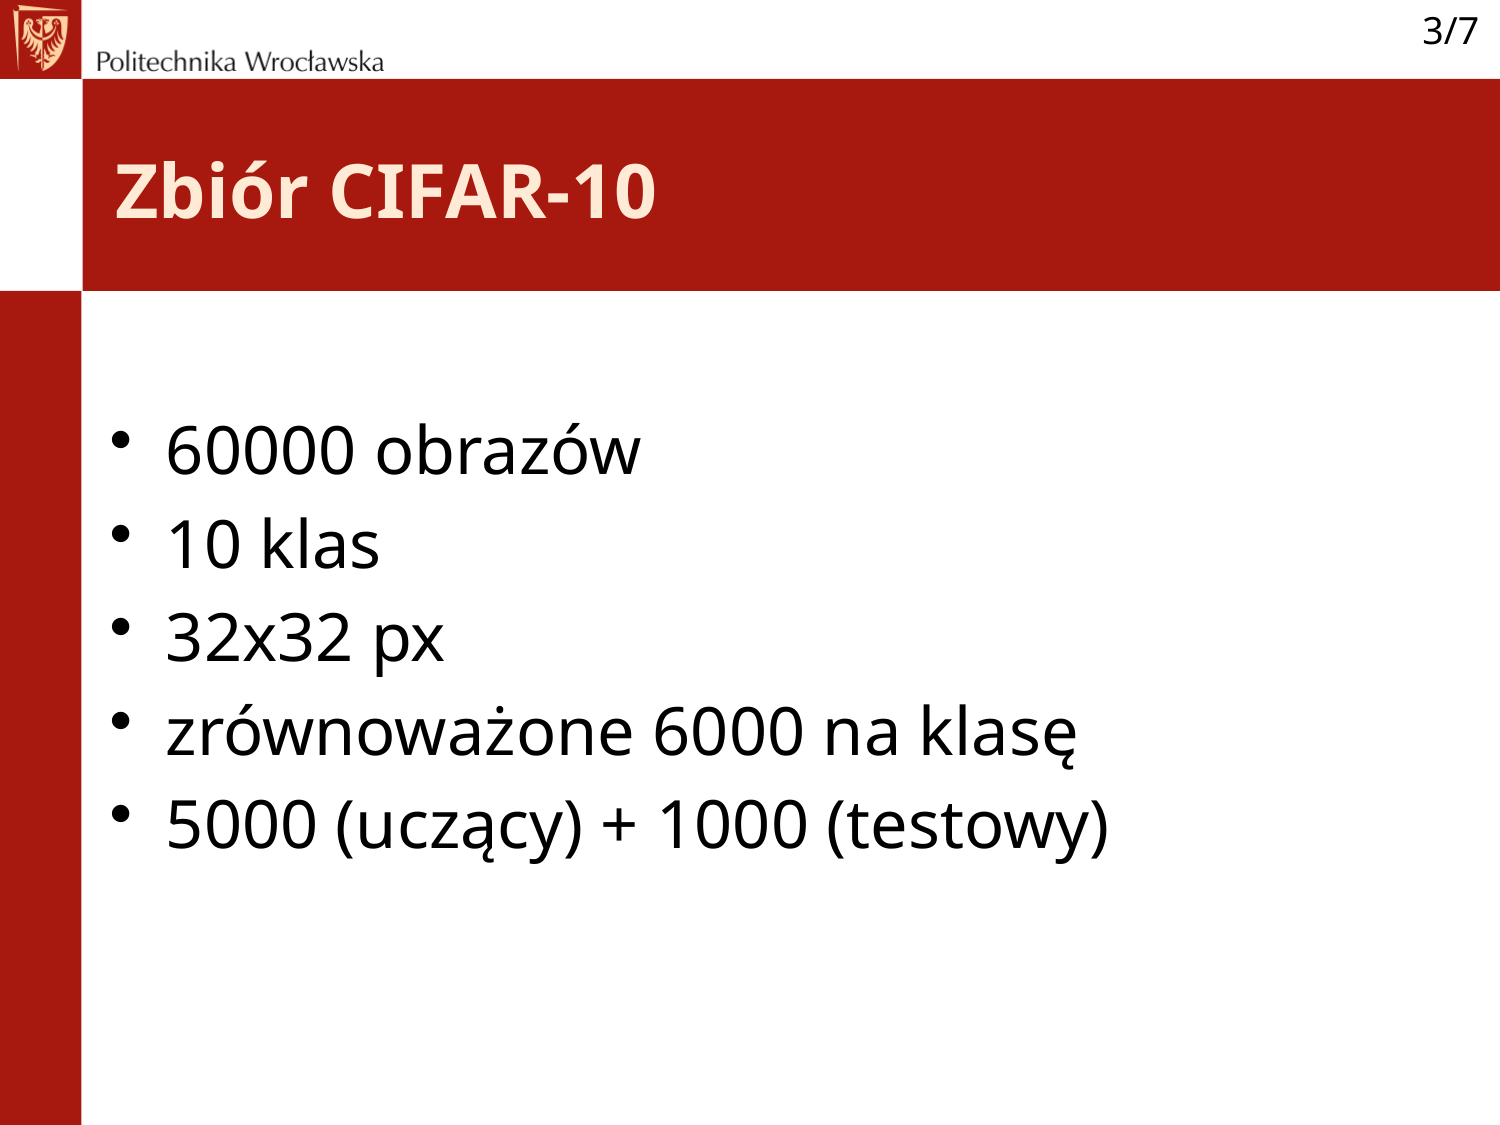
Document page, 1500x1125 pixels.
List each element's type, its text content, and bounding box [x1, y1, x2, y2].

picture [0, 0, 384, 79]
list 60000 obrazów 10 klas 32x32 px zrównoważone 6000 na klasę 5000 (uczący) + 1000 (testowy) [94, 307, 1477, 1105]
title Zbiór CIFAR-10 [100, 103, 1483, 274]
